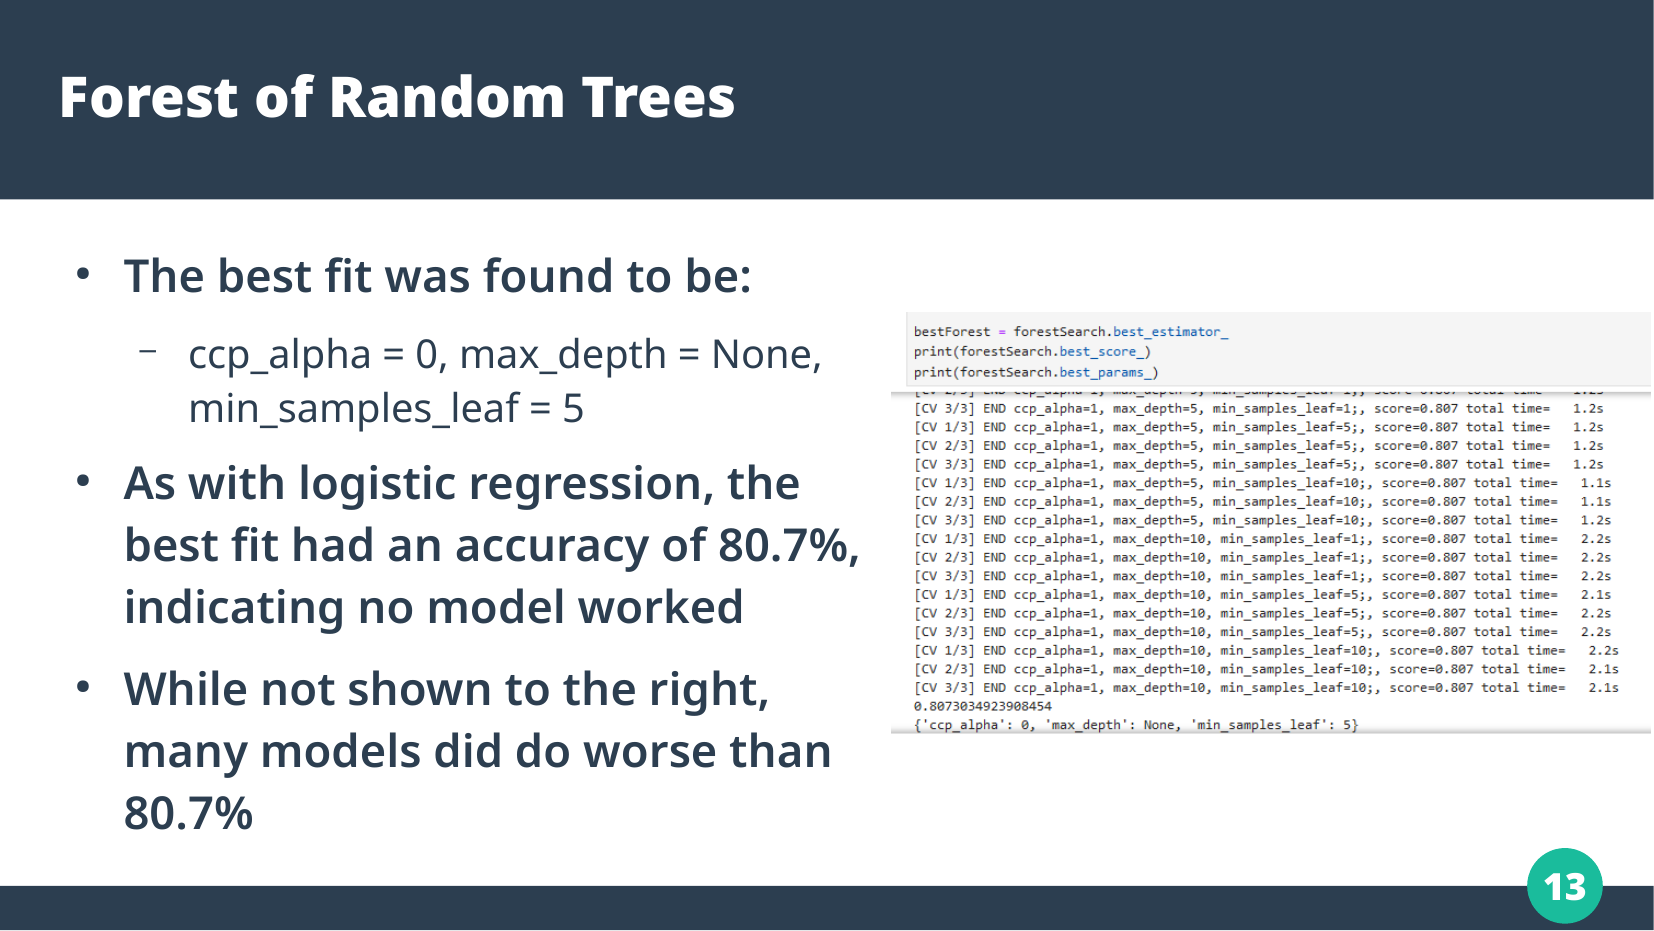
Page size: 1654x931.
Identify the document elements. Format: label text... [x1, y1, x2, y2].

title Forest of Random Trees [59, 37, 1595, 155]
list The best fit was found to be: ccp_alpha = 0, max_depth = None, min_samples_leaf = 5 As with logistic regression, the best fit had an accuracy of 80.7%, indicating no model worked While not shown to the right, many models did do worse than 80.7% [59, 243, 863, 864]
picture [891, 312, 1651, 751]
